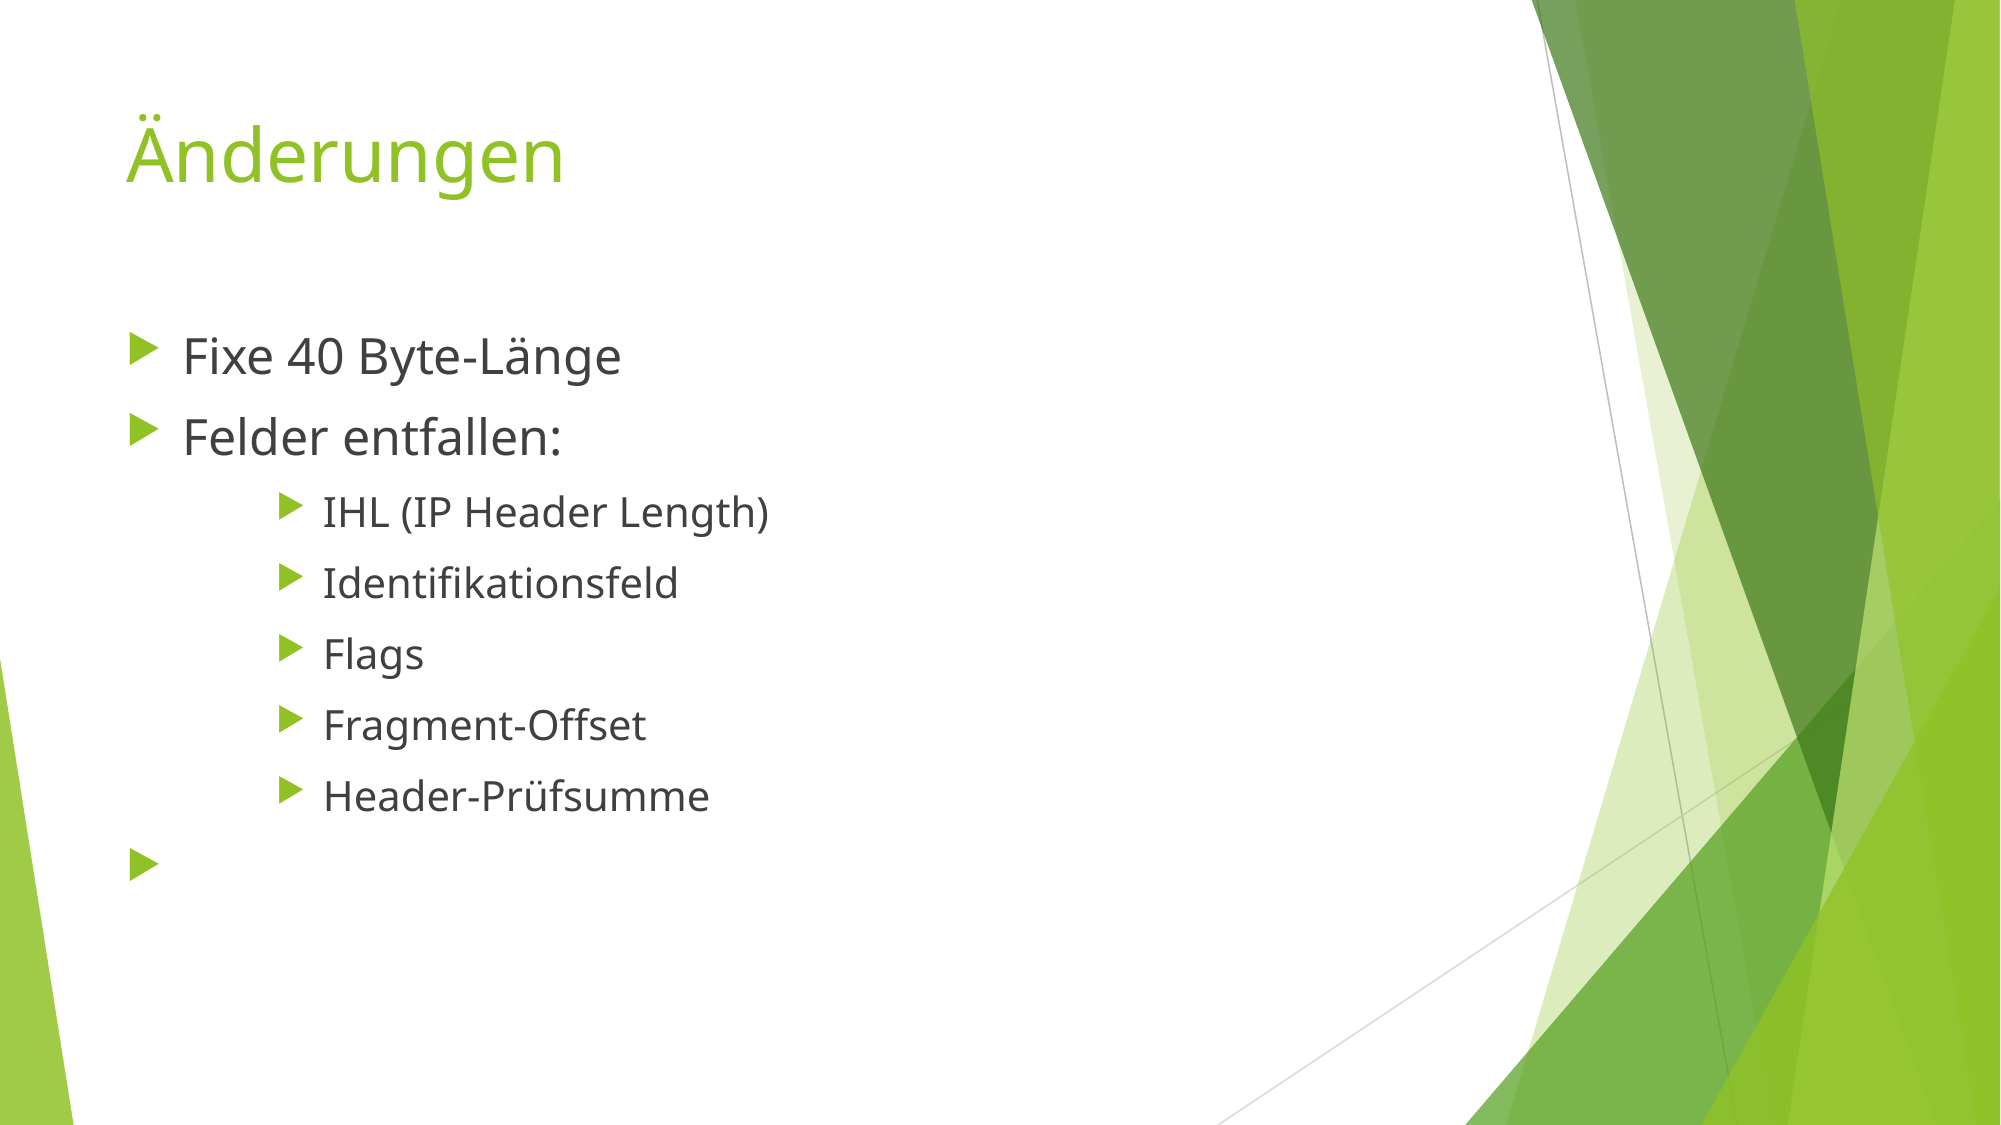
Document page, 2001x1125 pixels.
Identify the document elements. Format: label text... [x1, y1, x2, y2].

list Fixe 40 Byte-Länge Felder entfallen: IHL (IP Header Length) Identifikationsfeld Flags Fragment-Offset Header-Prüfsumme [111, 316, 1522, 992]
title Änderungen [111, 99, 1522, 316]
